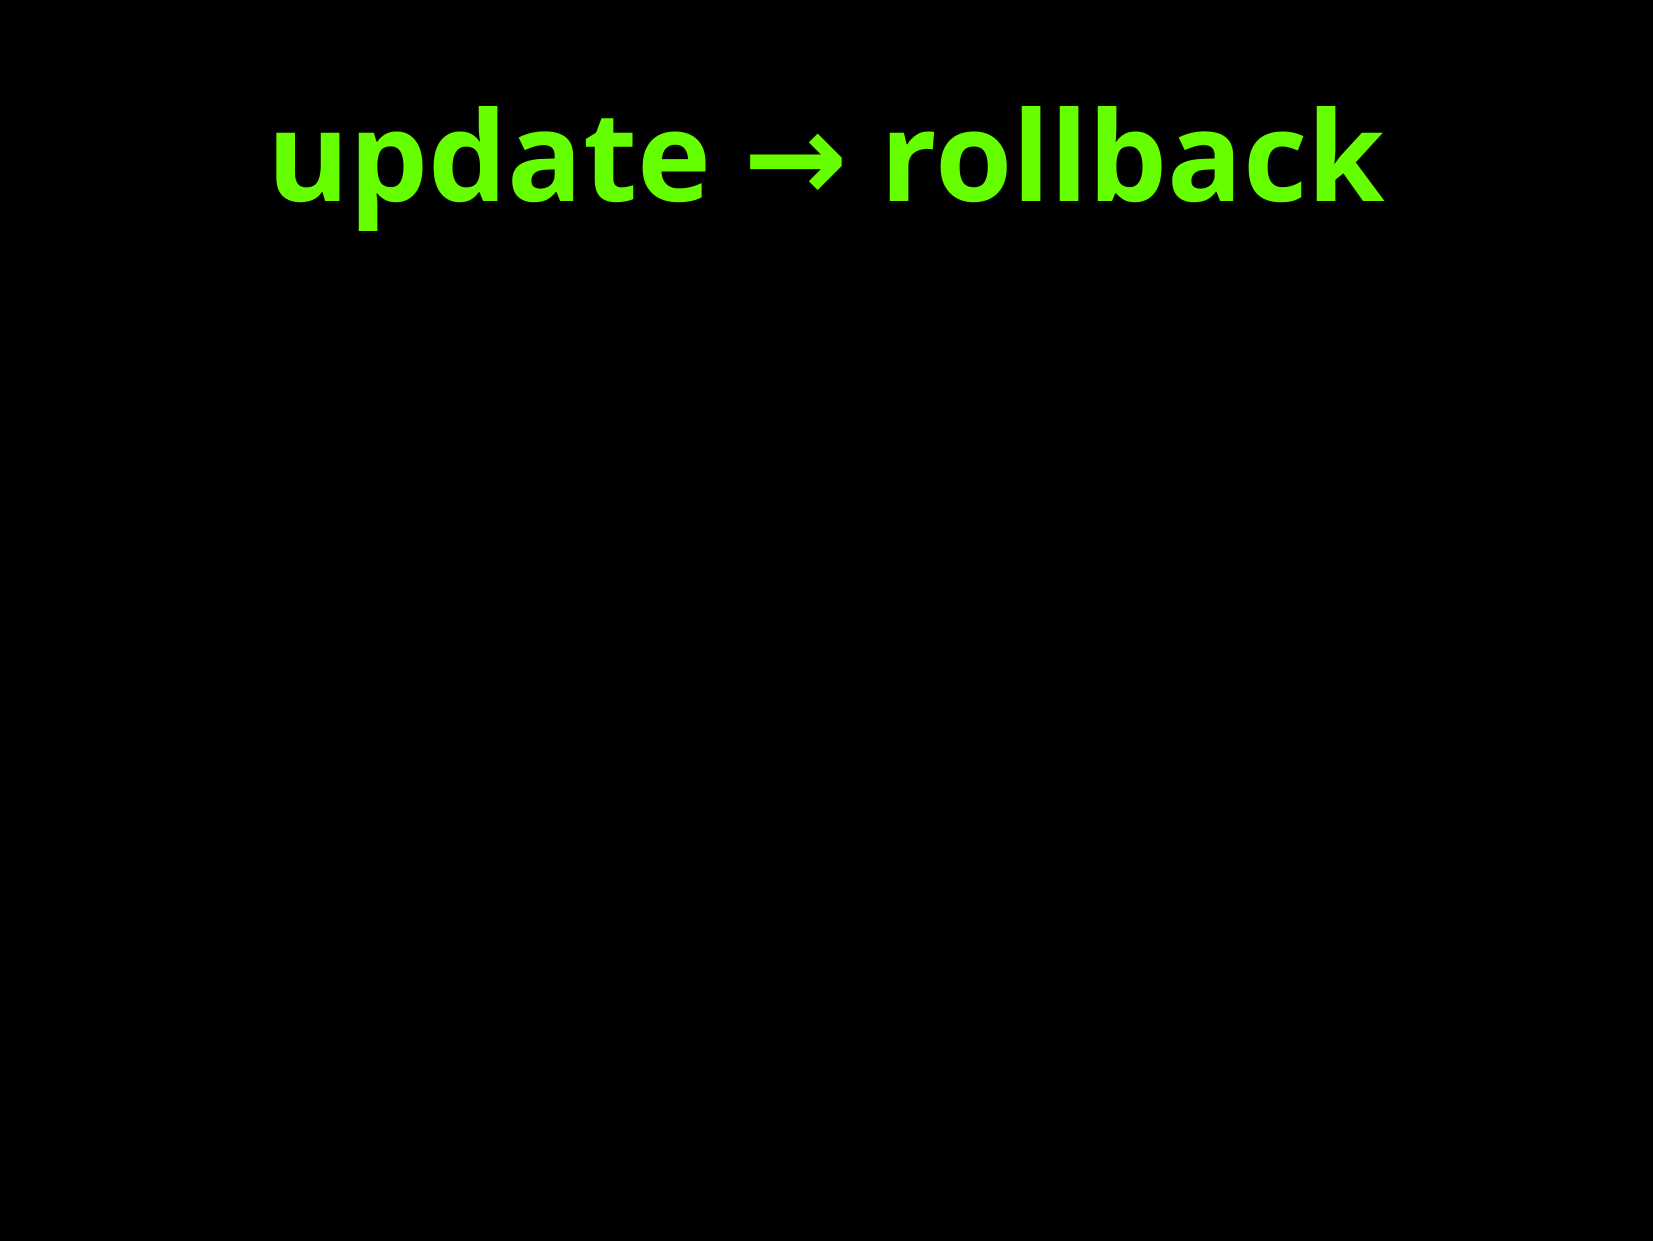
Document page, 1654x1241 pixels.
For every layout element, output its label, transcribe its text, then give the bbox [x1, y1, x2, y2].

title update → rollback [82, 49, 1571, 257]
